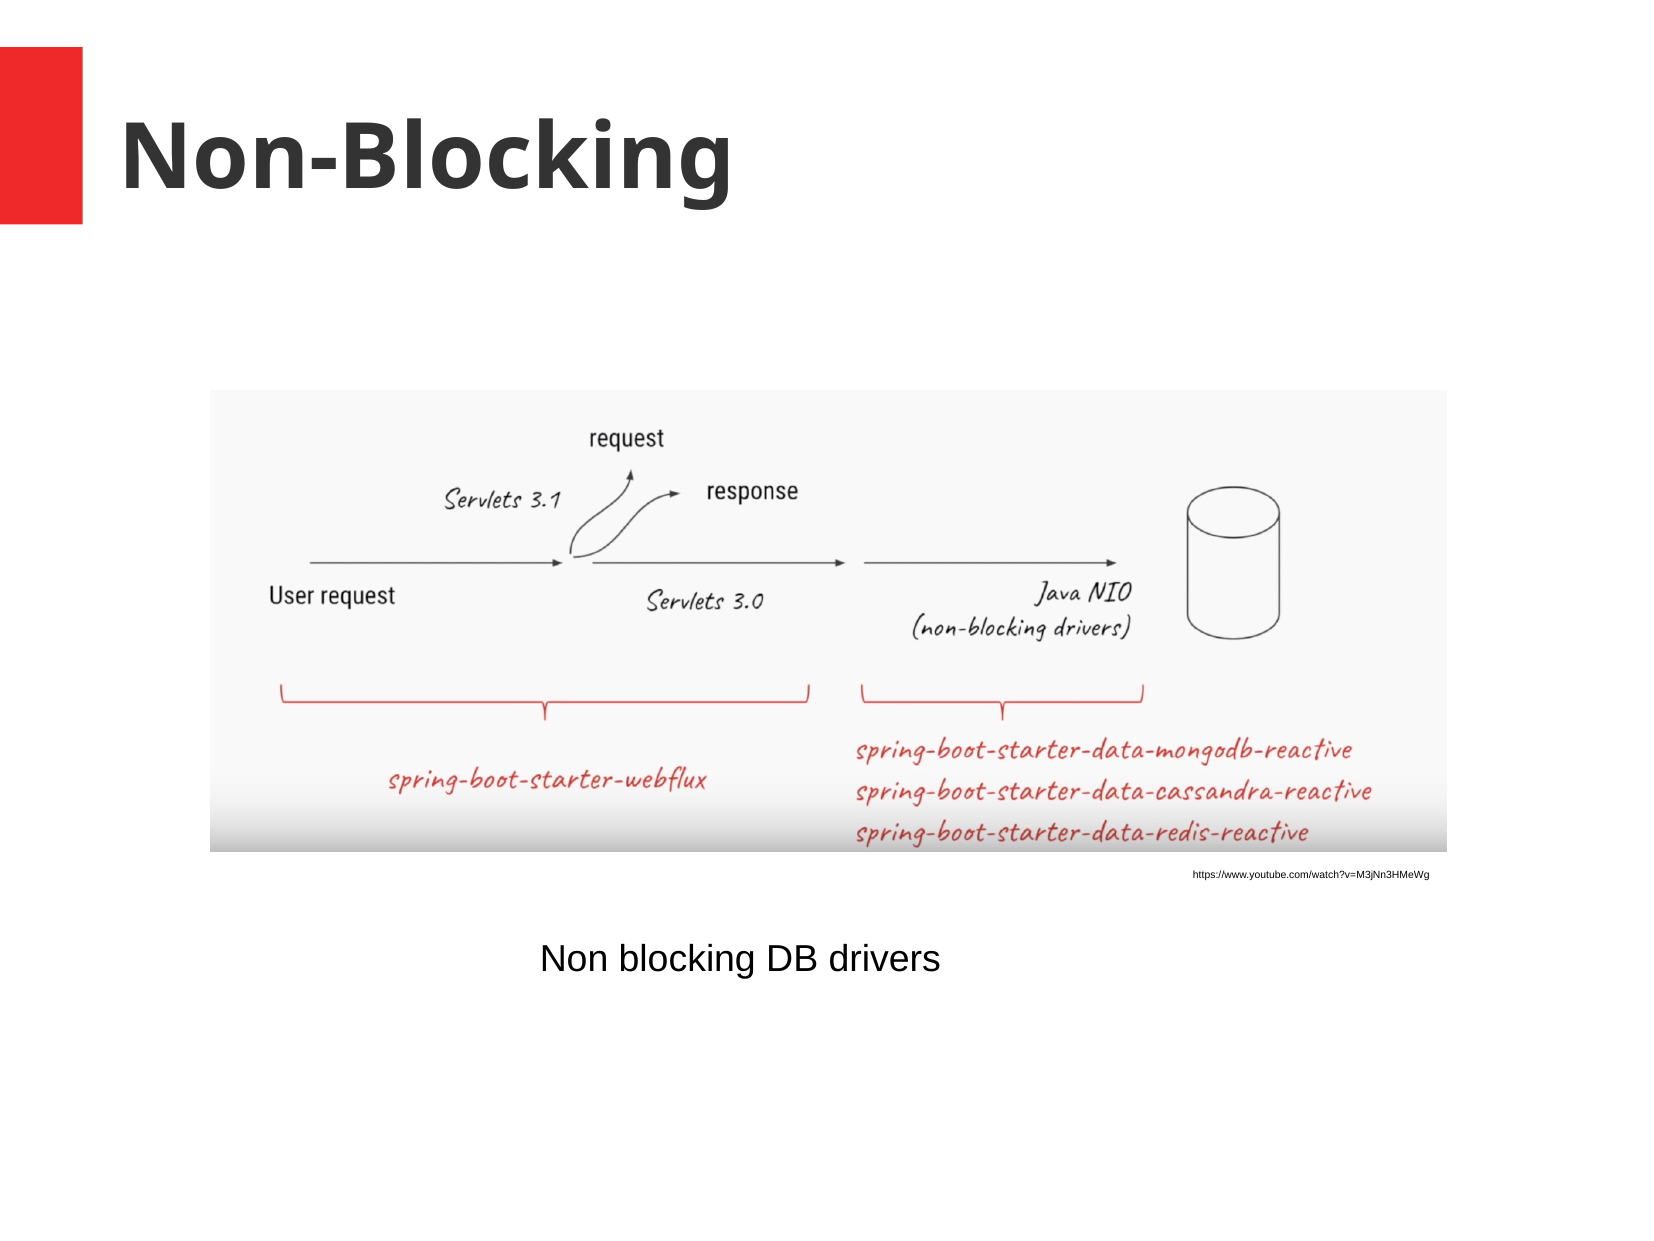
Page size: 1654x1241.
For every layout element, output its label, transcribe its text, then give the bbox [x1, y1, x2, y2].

title Non-Blocking [118, 49, 1571, 257]
picture [210, 390, 1447, 852]
text_box Non blocking DB drivers [525, 930, 1006, 1032]
text_box https://www.youtube.com/watch?v=M3jNn3HMeWg [945, 861, 1446, 901]
